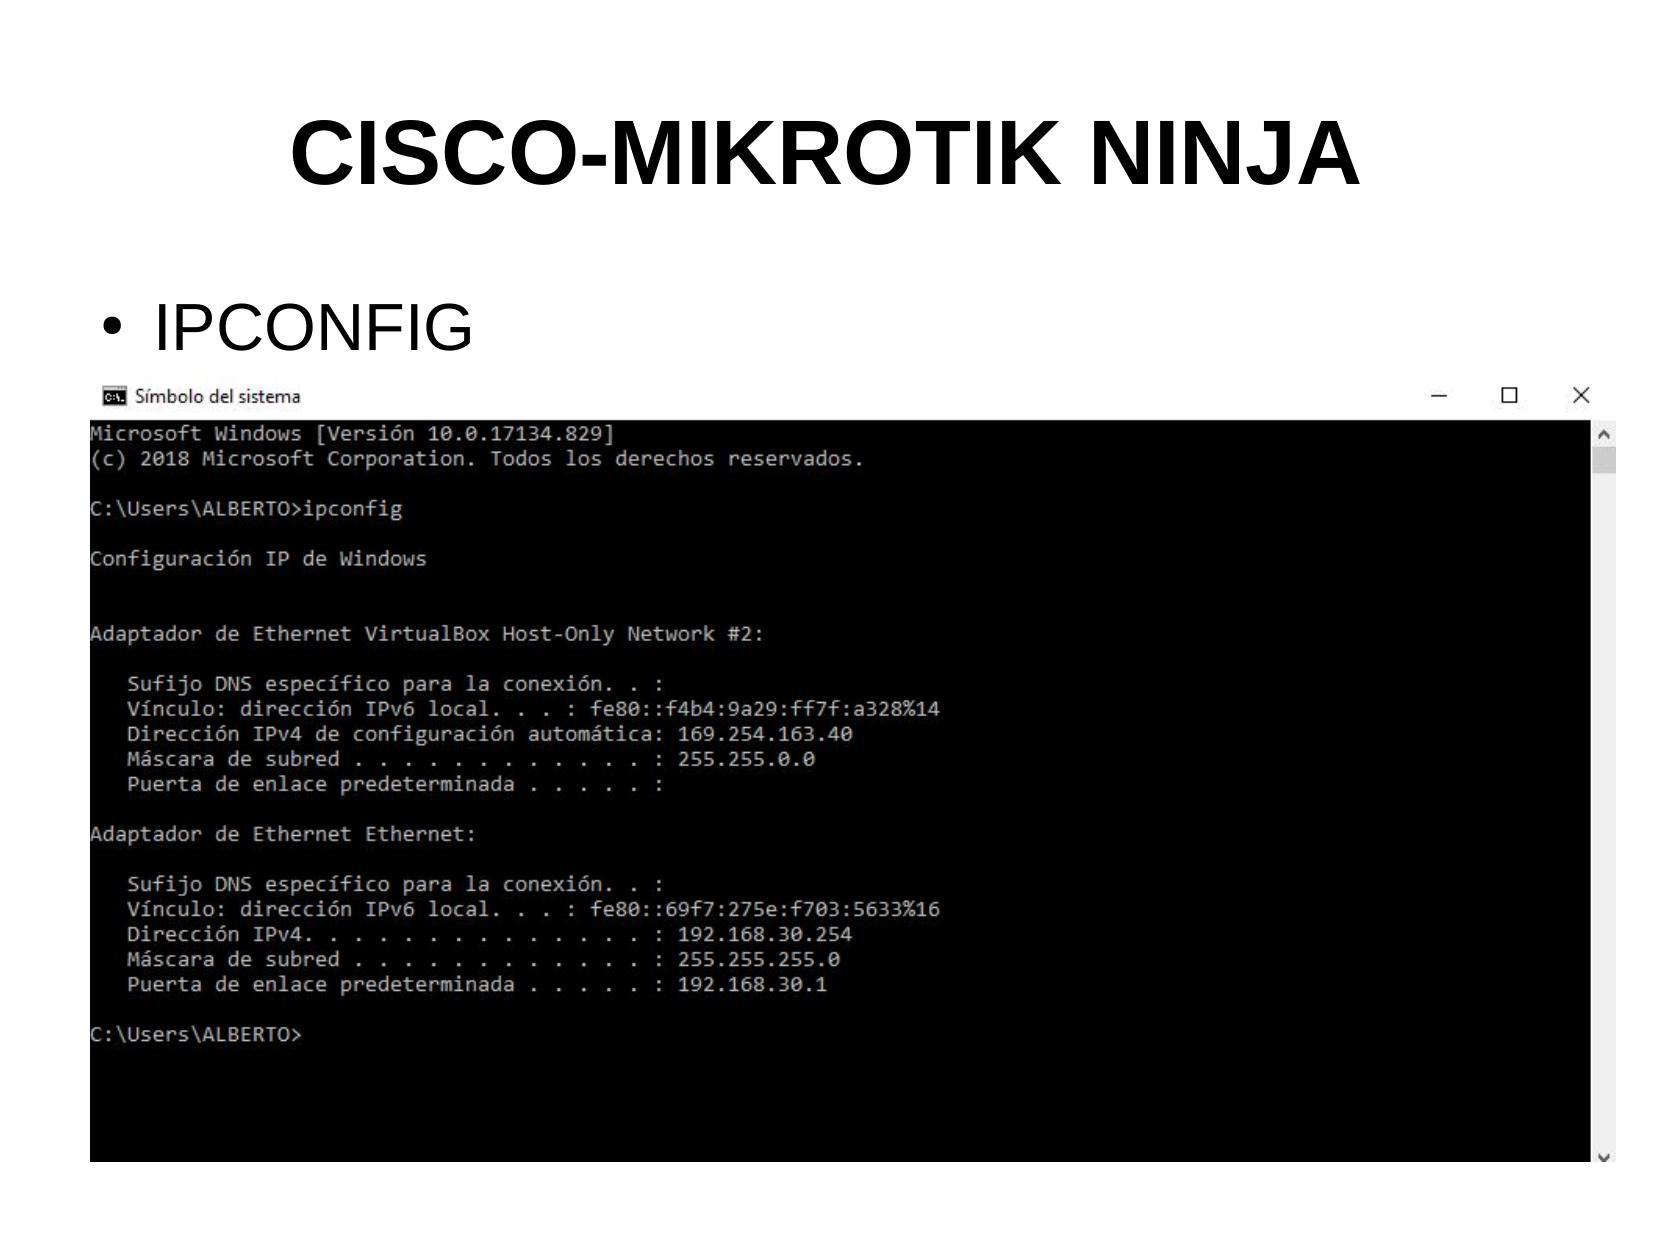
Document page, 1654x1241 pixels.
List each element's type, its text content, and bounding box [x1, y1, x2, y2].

title CISCO-MIKROTIK NINJA [82, 49, 1571, 257]
picture [90, 375, 1616, 1162]
list IPCONFIG [82, 290, 1571, 1010]
